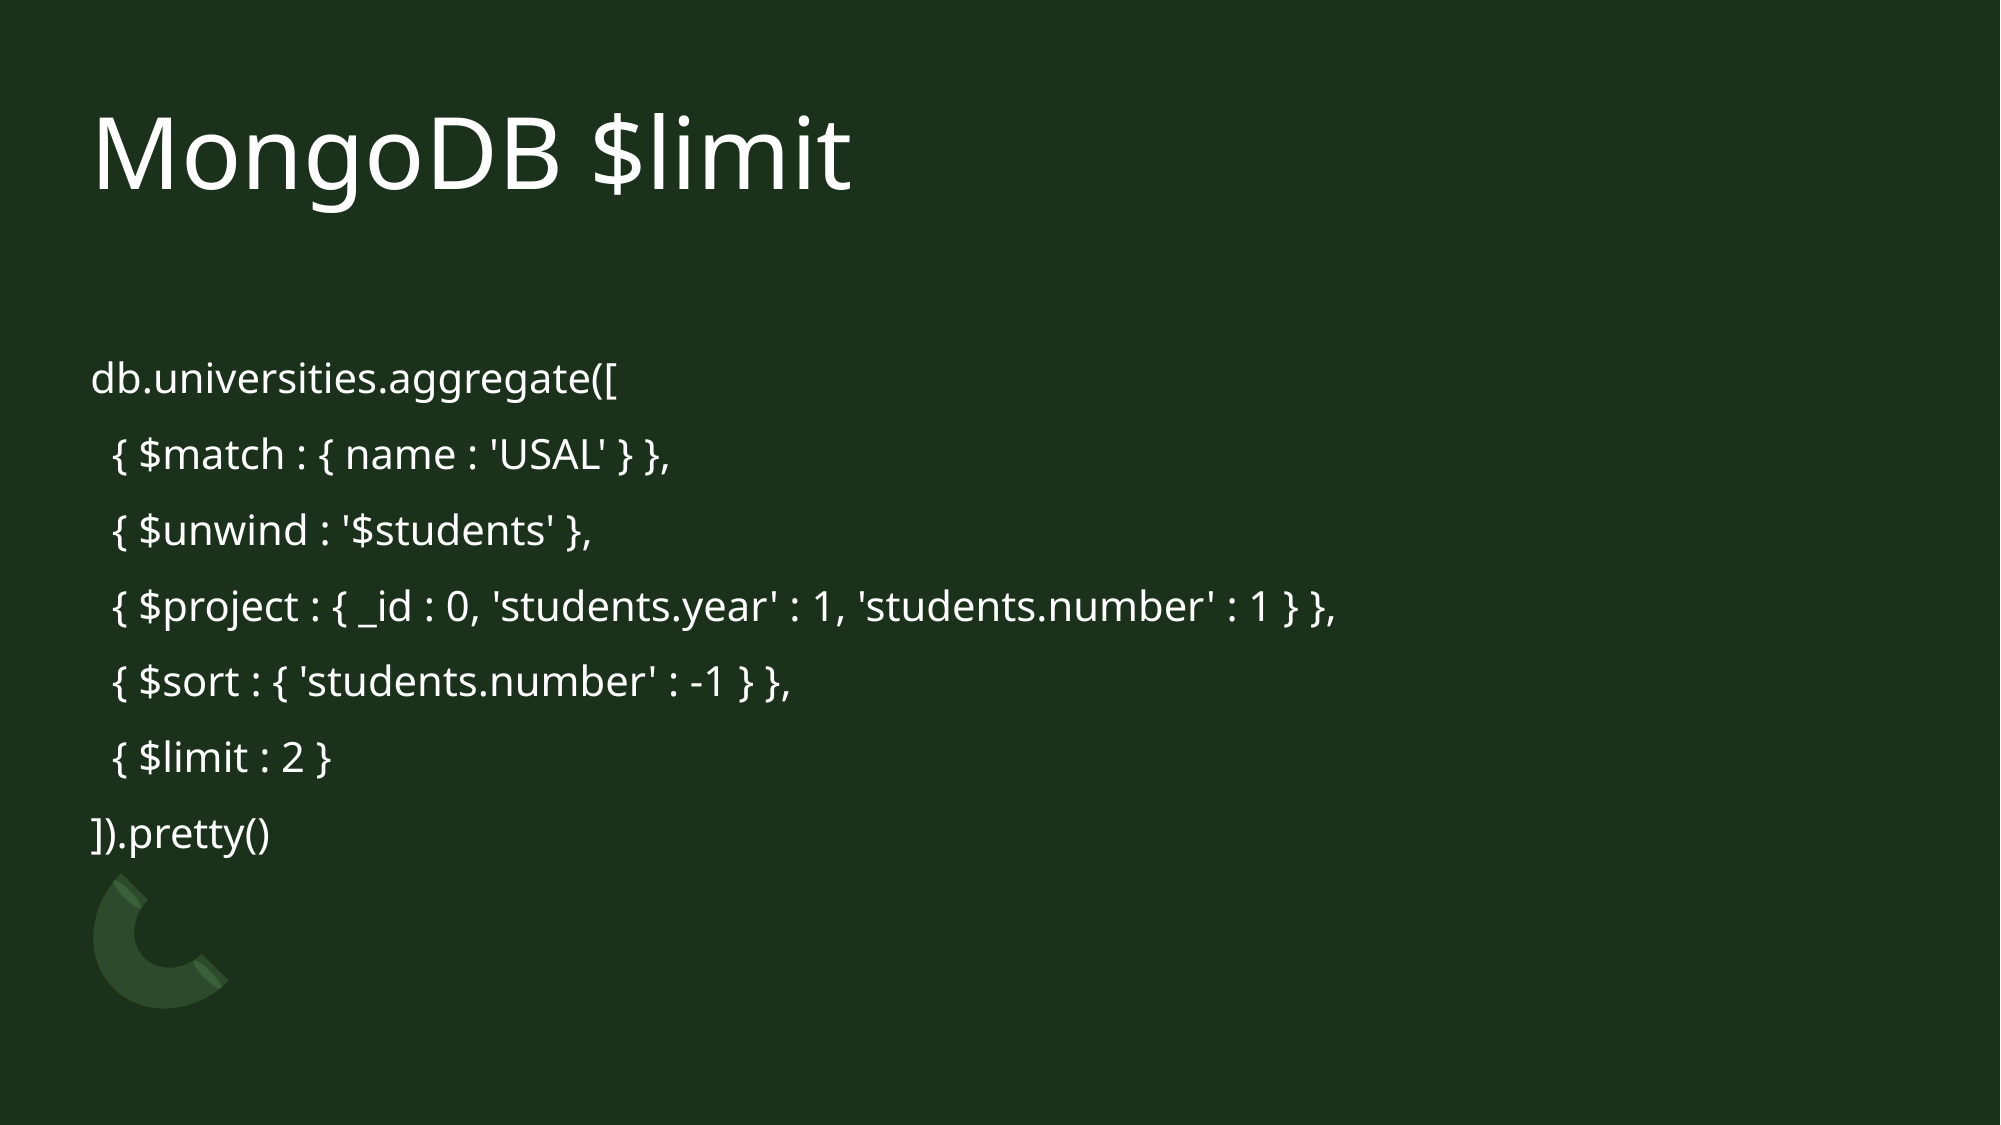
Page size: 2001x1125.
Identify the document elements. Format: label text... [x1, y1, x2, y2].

list db.universities.aggregate([ { $match : { name : 'USAL' } }, { $unwind : '$students' }, { $project : { _id : 0, 'students.year' : 1, 'students.number' : 1 } }, { $sort : { 'students.number' : -1 } }, { $limit : 2 } ]).pretty() [90, 346, 1910, 1000]
title MongoDB $limit [90, 90, 1910, 309]
